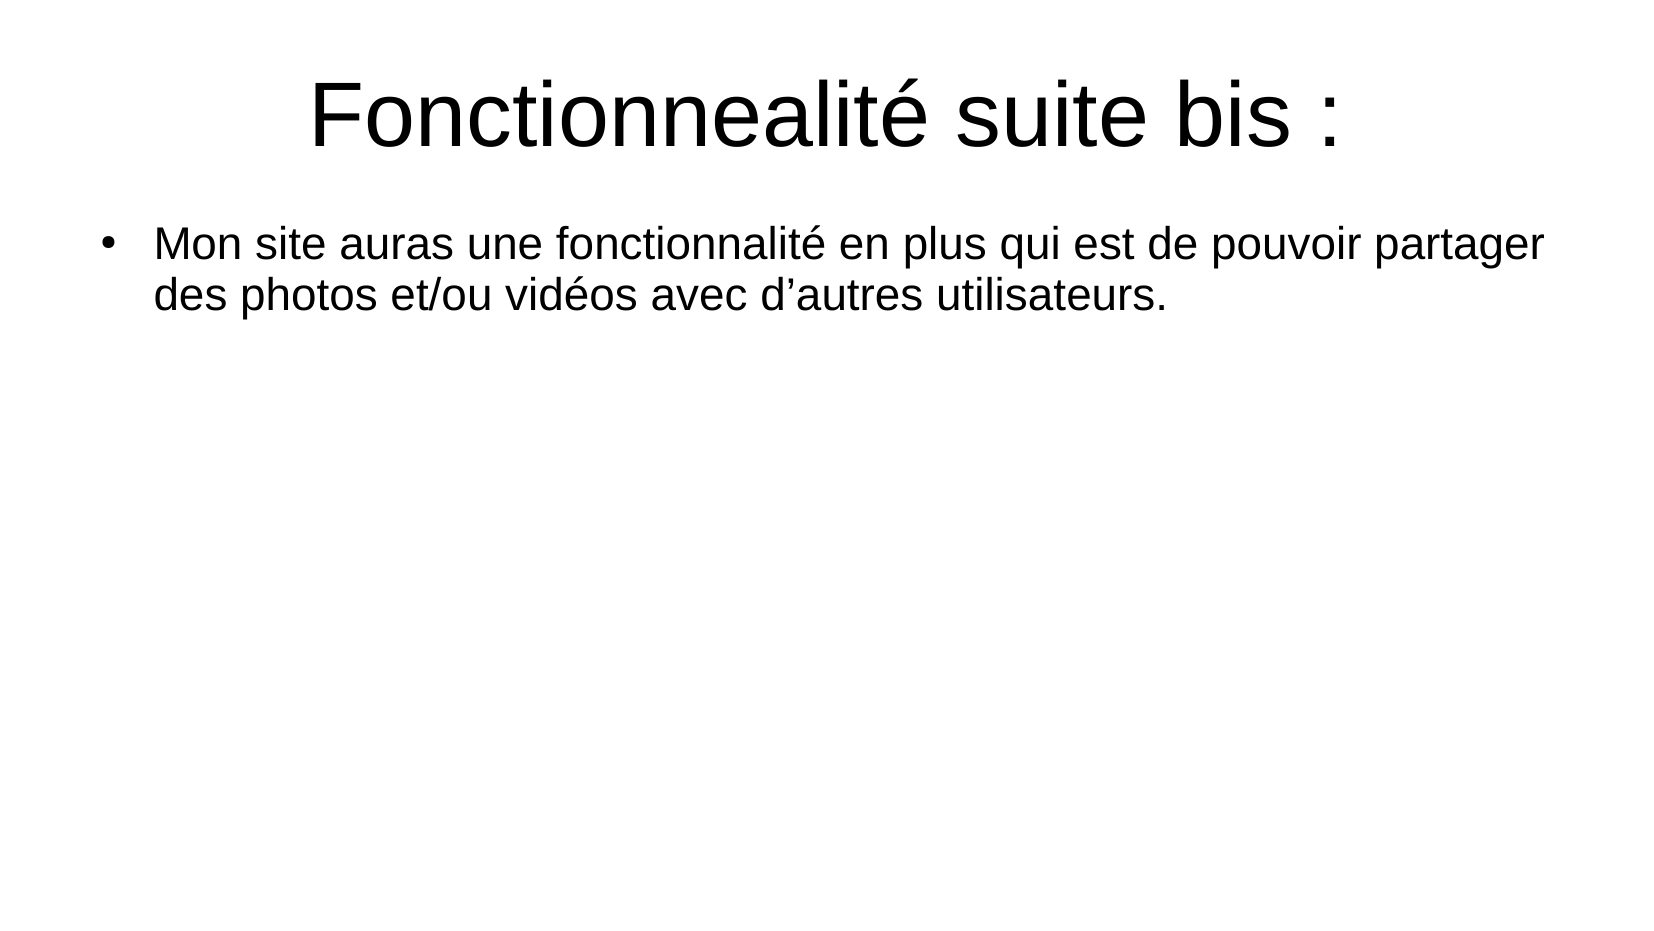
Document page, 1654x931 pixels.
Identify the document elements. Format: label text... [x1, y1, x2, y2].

title Fonctionnealité suite bis : [82, 37, 1571, 193]
list Mon site auras une fonctionnalité en plus qui est de pouvoir partager des photos et/ou vidéos avec d’autres utilisateurs. [82, 217, 1571, 758]
